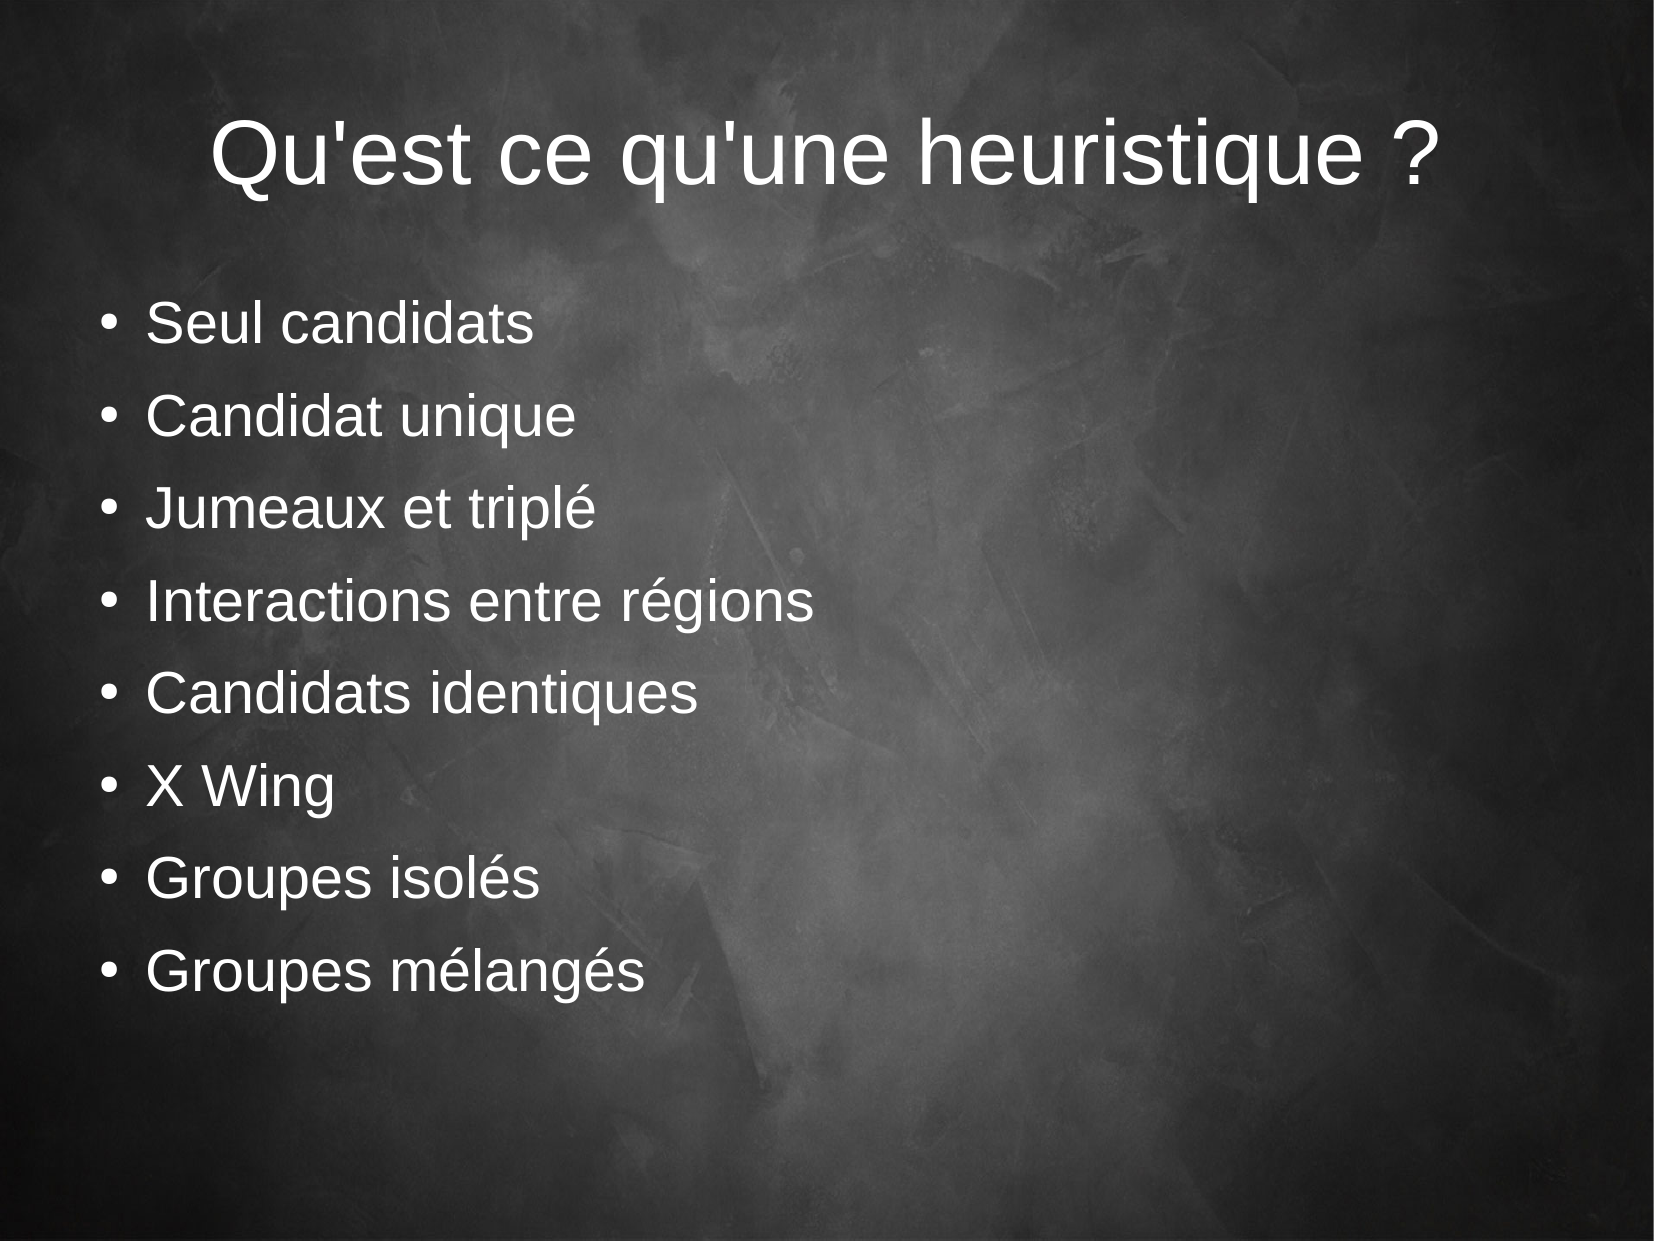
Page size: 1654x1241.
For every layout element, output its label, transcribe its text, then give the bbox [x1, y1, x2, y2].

title Qu'est ce qu'une heuristique ? [82, 49, 1571, 257]
list Seul candidats Candidat unique Jumeaux et triplé Interactions entre régions Candidats identiques X Wing Groupes isolés Groupes mélangés [82, 290, 1571, 1010]
picture [0, 0, 1654, 1241]
